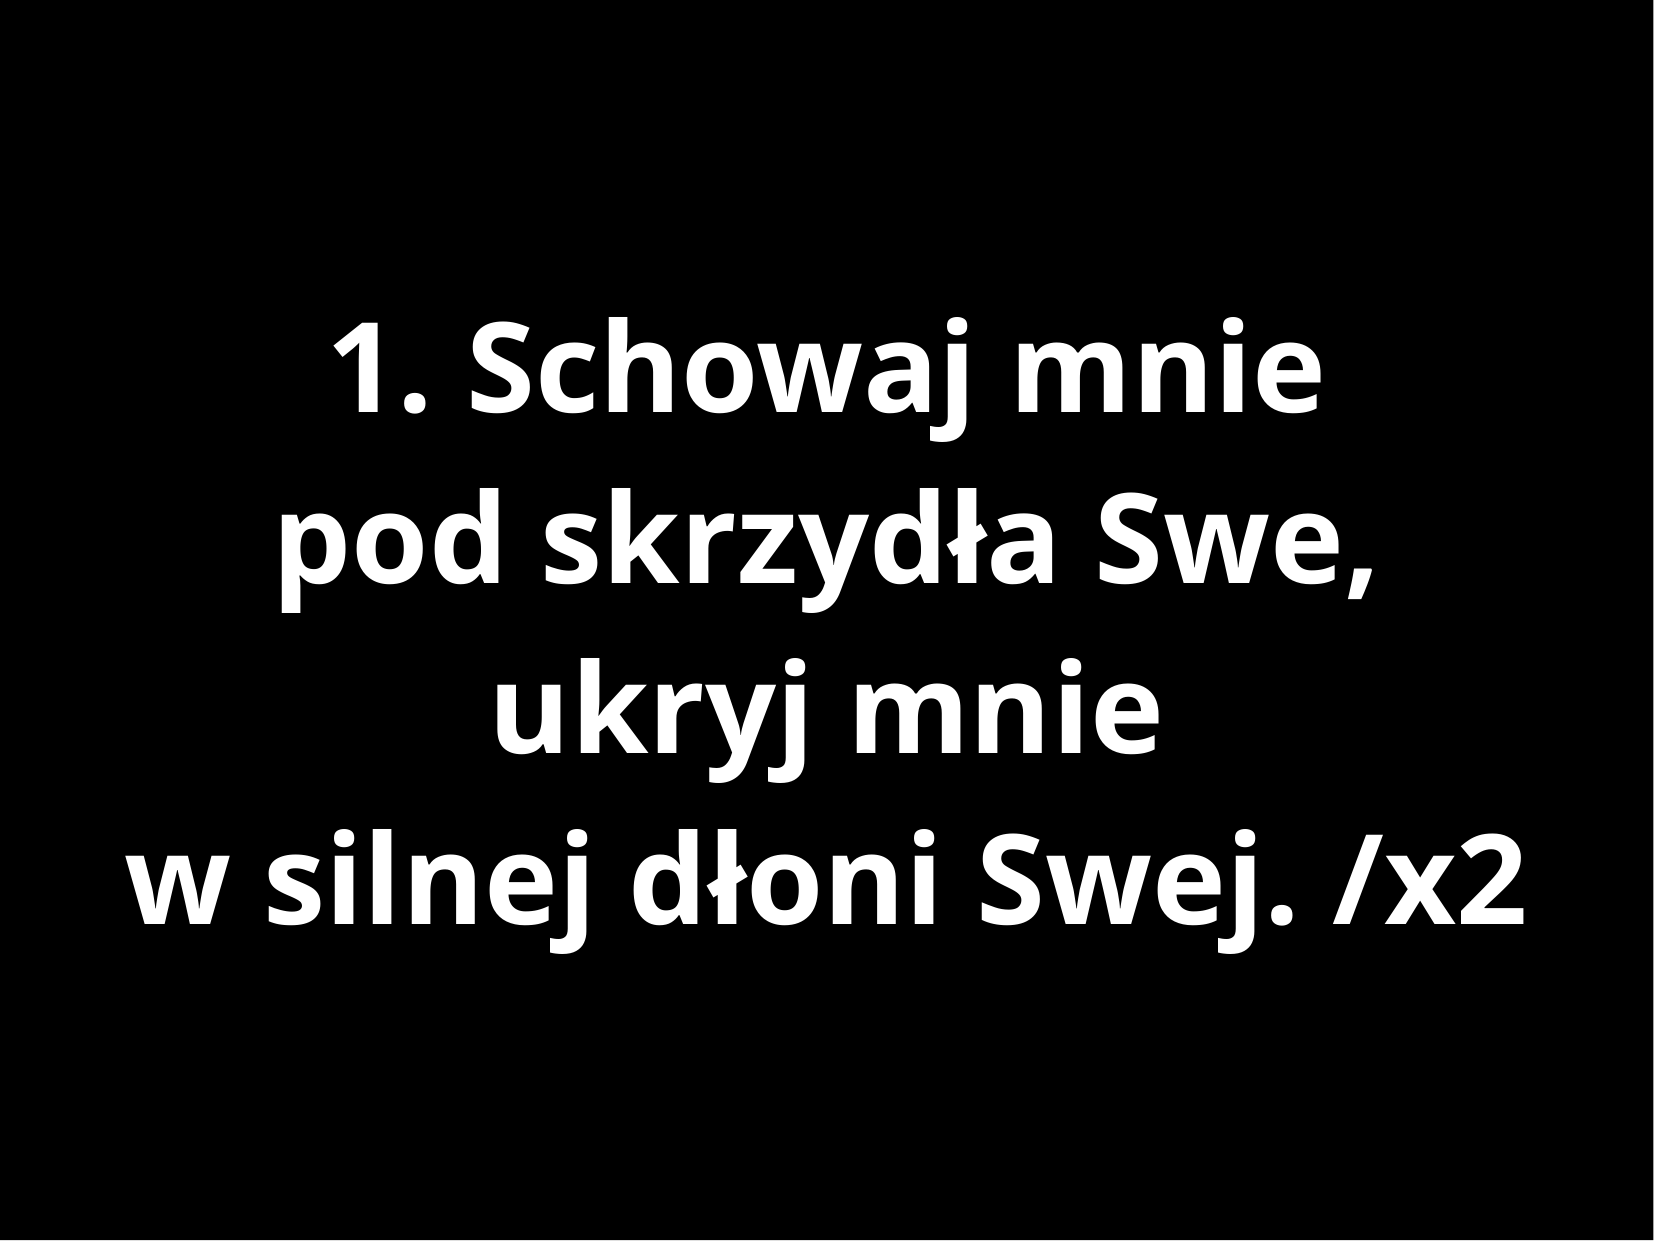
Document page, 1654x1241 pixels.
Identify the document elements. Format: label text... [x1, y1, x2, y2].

title 1. Schowaj mnie pod skrzydła Swe, ukryj mnie w silnej dłoni Swej. /x2 [0, 0, 1654, 1241]
